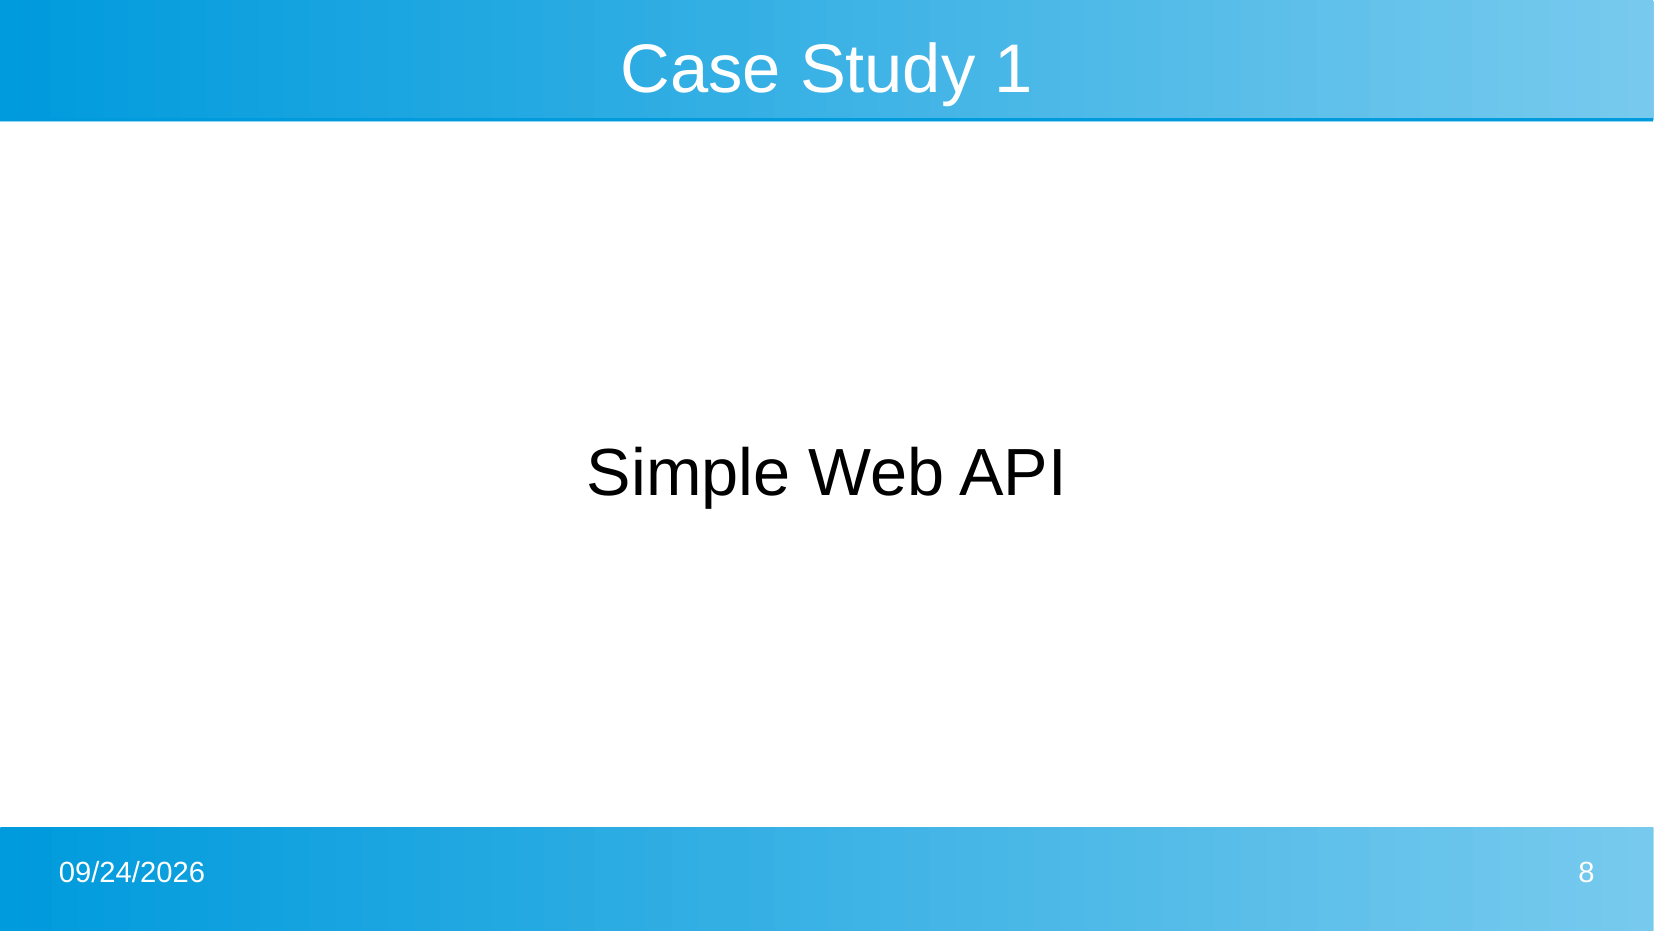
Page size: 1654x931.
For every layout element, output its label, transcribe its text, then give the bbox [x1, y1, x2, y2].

subtitle Simple Web API [59, 177, 1595, 768]
title Case Study 1 [59, 29, 1595, 108]
